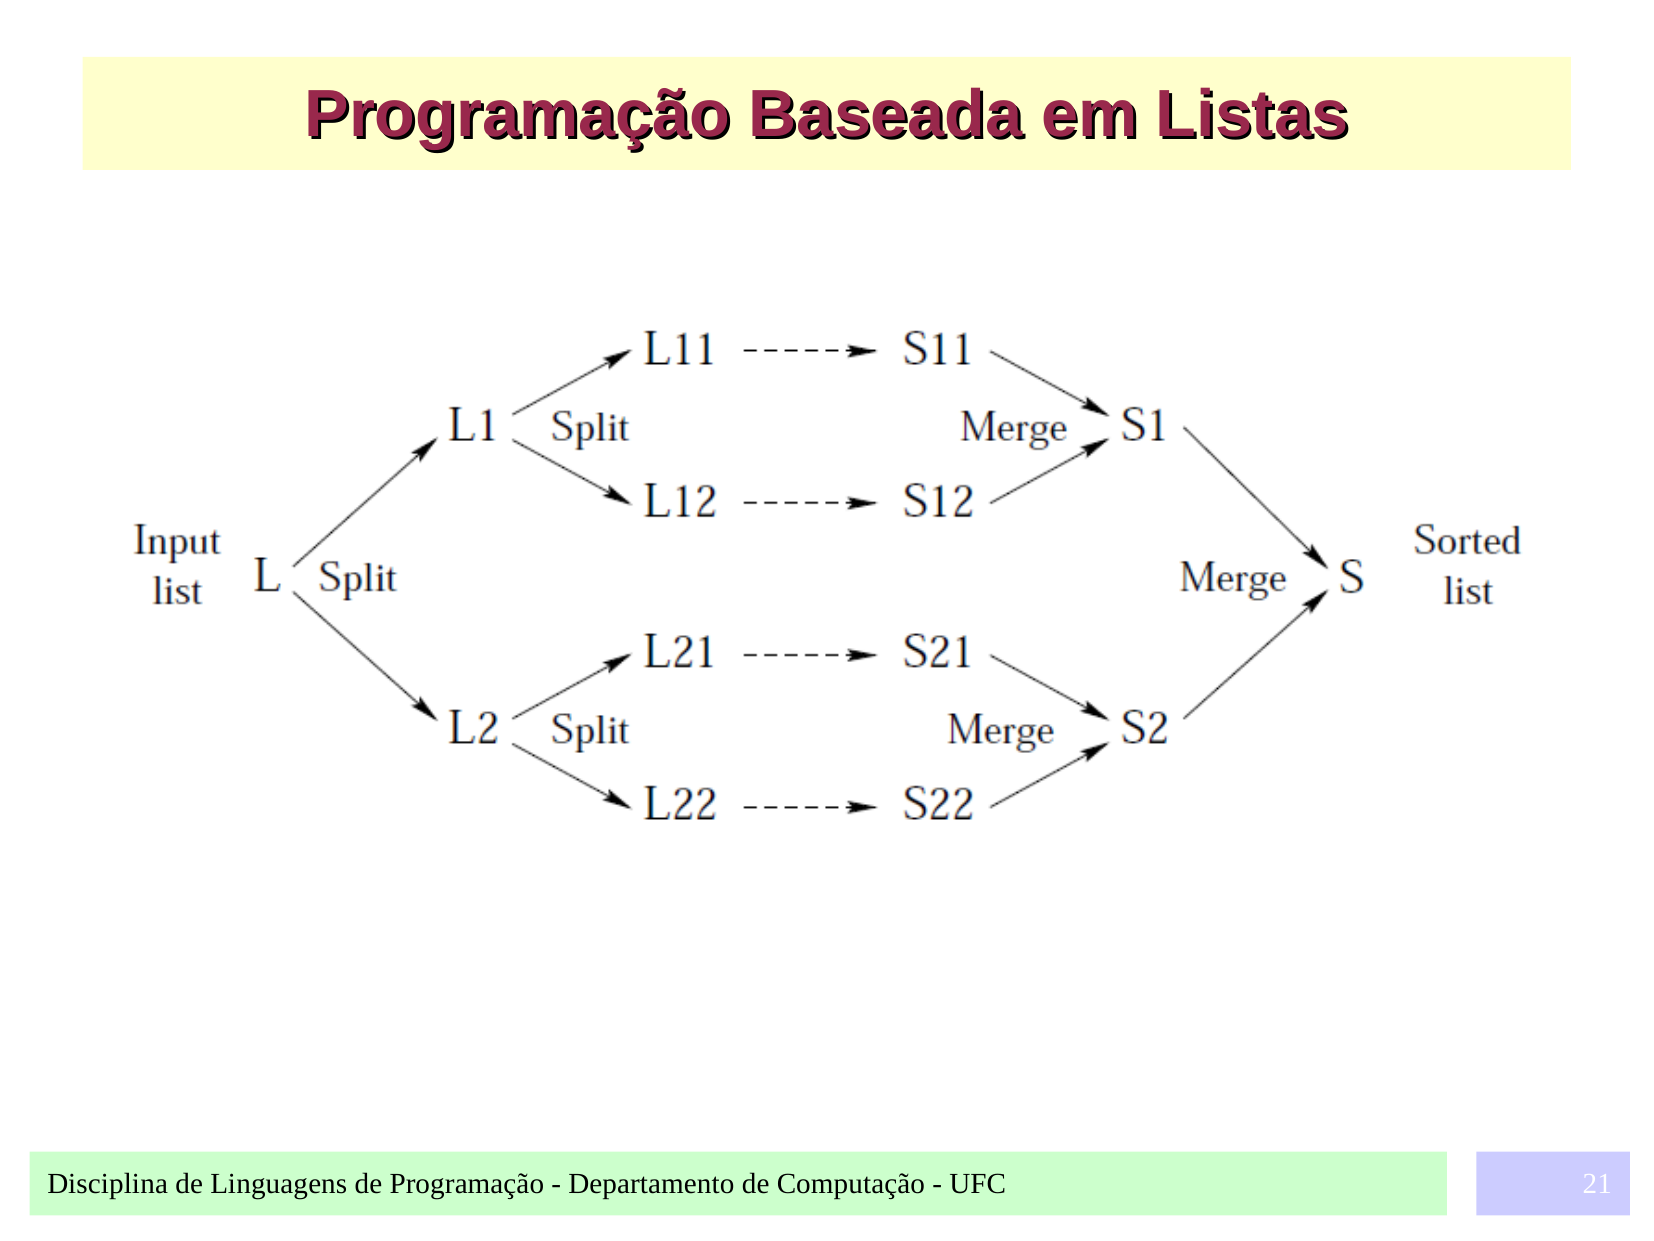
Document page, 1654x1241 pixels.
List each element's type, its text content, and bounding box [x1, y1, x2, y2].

picture [88, 324, 1547, 857]
title Programação Baseada em Listas [82, 56, 1571, 170]
